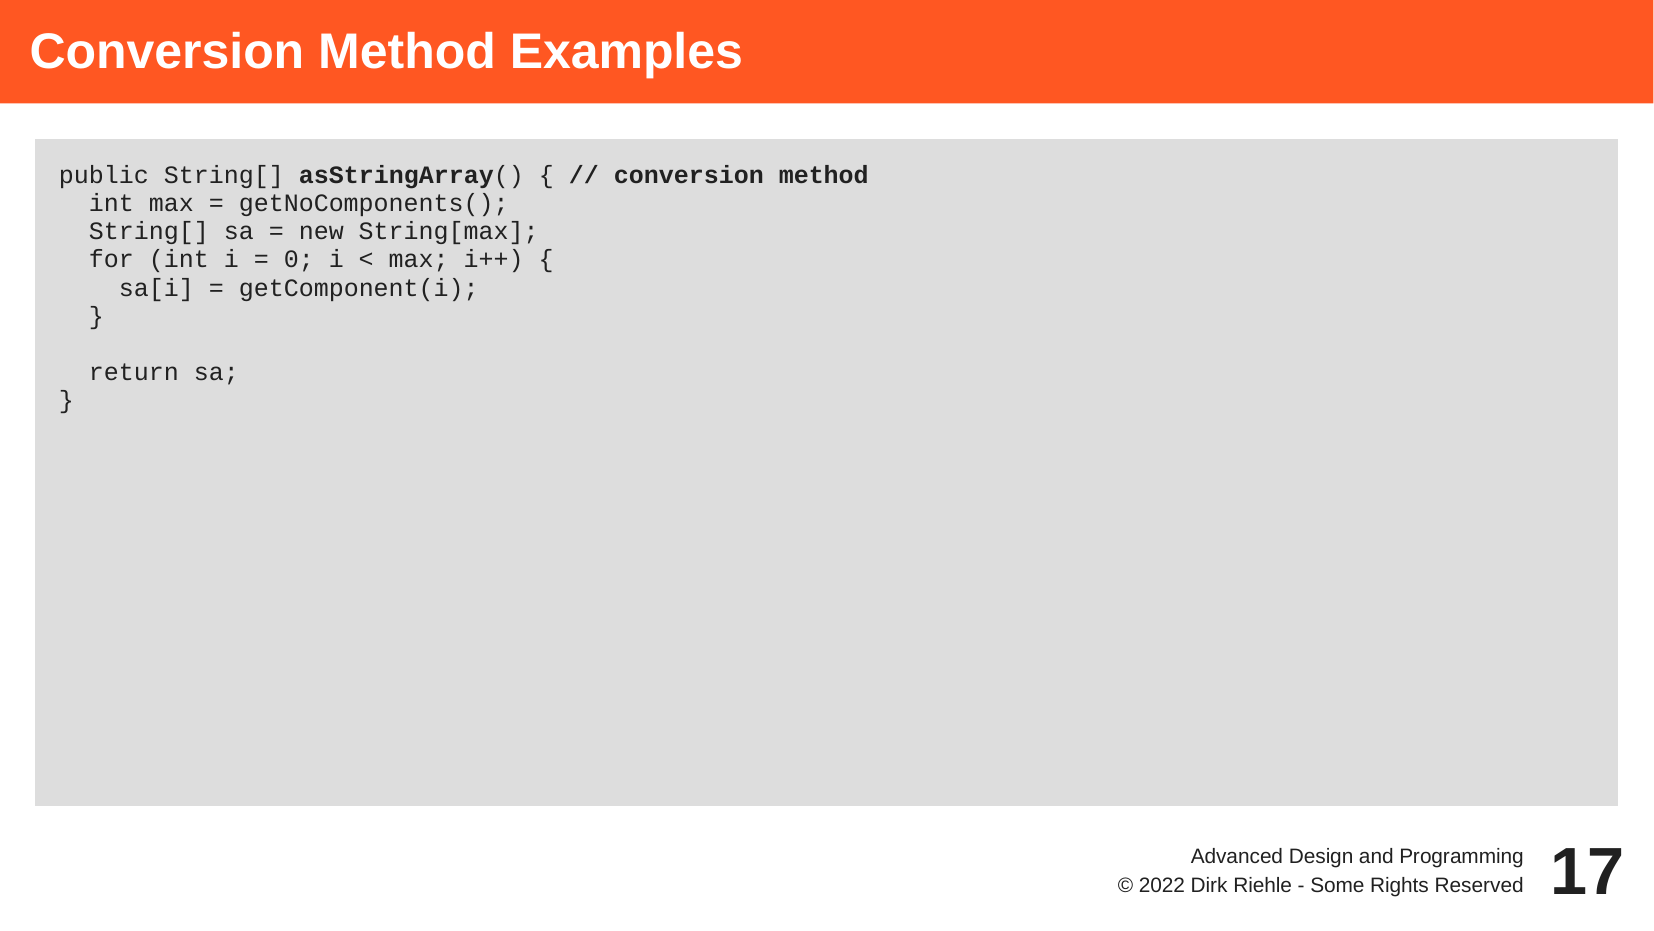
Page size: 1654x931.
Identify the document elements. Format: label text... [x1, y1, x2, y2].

title Conversion Method Examples [0, 0, 1654, 104]
list public String[] asStringArray() { // conversion method int max = getNoComponents(); String[] sa = new String[max]; for (int i = 0; i < max; i++) { sa[i] = getComponent(i); } return sa; } [29, 132, 1625, 813]
